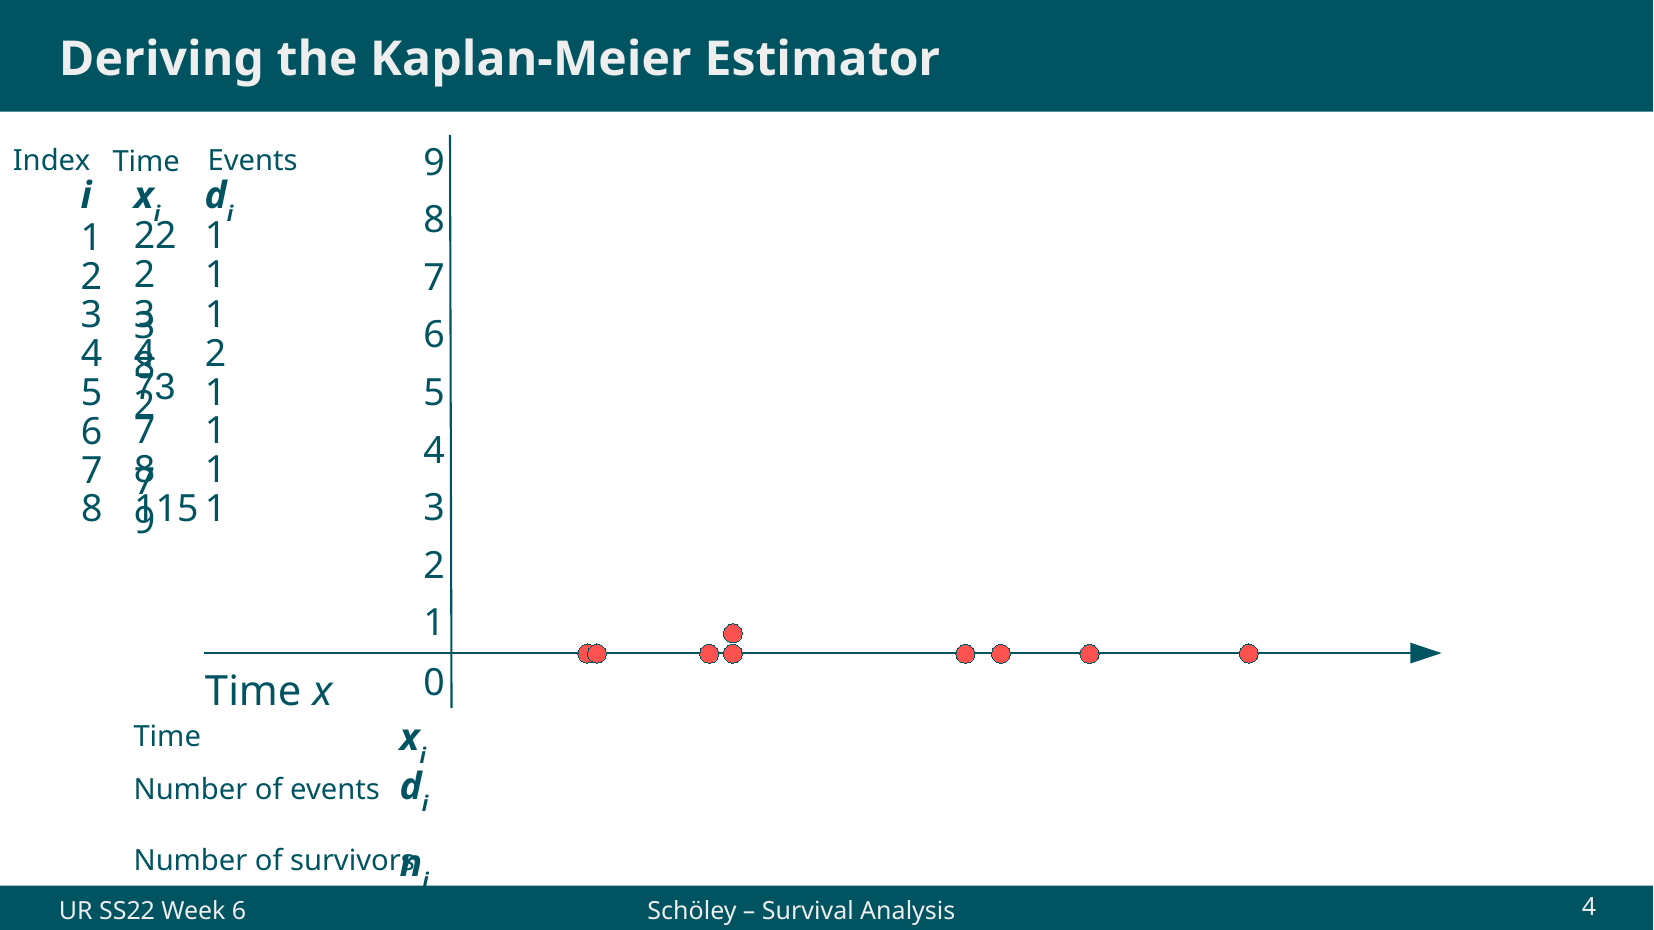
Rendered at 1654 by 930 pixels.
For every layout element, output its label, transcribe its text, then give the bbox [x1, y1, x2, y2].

text_box 8 [66, 474, 117, 534]
text_box 6 [66, 396, 117, 435]
text_box Number of events [118, 761, 384, 811]
text_box Index [0, 131, 192, 182]
text_box 115 [119, 474, 190, 534]
text_box 38 [119, 279, 190, 319]
text_box Time [118, 708, 384, 758]
text_box Events [192, 131, 386, 182]
text_box 5 [66, 358, 117, 396]
text_box 6 [408, 300, 460, 358]
text_box Time [97, 132, 192, 183]
text_box 3 [65, 280, 117, 340]
text_box 77 [119, 395, 190, 435]
text_box 22 [119, 200, 189, 240]
text_box Time x [190, 652, 408, 708]
text_box 1 [190, 395, 262, 435]
text_box 2 [65, 241, 117, 280]
text_box 0 [408, 647, 460, 707]
text_box 89 [119, 435, 190, 474]
text_box 4 [66, 319, 117, 358]
text_box 5 [408, 358, 460, 415]
text_box ni [384, 828, 441, 897]
text_box 1 [190, 240, 262, 279]
title Deriving the Kaplan-Meier Estimator [58, 0, 1594, 117]
text_box 1 [190, 279, 262, 319]
text_box 1 [190, 435, 262, 474]
text_box di [189, 161, 246, 200]
text_box 1 [408, 588, 460, 647]
text_box [699, 644, 719, 664]
text_box 73 [119, 378, 190, 395]
text_box 1 [190, 378, 262, 395]
text_box 42 [119, 319, 190, 378]
text_box 4 [408, 415, 460, 473]
text_box i [65, 182, 106, 202]
text_box 8 [408, 187, 460, 245]
text_box 7 [66, 435, 117, 474]
text_box xi [118, 183, 173, 229]
text_box [723, 644, 743, 664]
text_box [1239, 643, 1259, 664]
text_box 2 [408, 530, 460, 588]
text_box 9 [408, 127, 460, 187]
text_box [955, 644, 976, 664]
text_box 3 [408, 473, 460, 530]
text_box Number of survivors [118, 831, 385, 882]
text_box 1 [190, 474, 283, 534]
text_box Time x [439, 652, 912, 767]
text_box [1079, 644, 1100, 664]
text_box 1 [189, 200, 262, 260]
text_box xi [384, 703, 439, 752]
text_box 7 [408, 245, 460, 300]
text_box 23 [119, 240, 190, 279]
text_box 1 [65, 202, 117, 241]
text_box [991, 644, 1011, 664]
text_box [577, 643, 607, 664]
text_box 2 [190, 319, 262, 378]
text_box [723, 623, 743, 643]
text_box di [384, 752, 441, 820]
